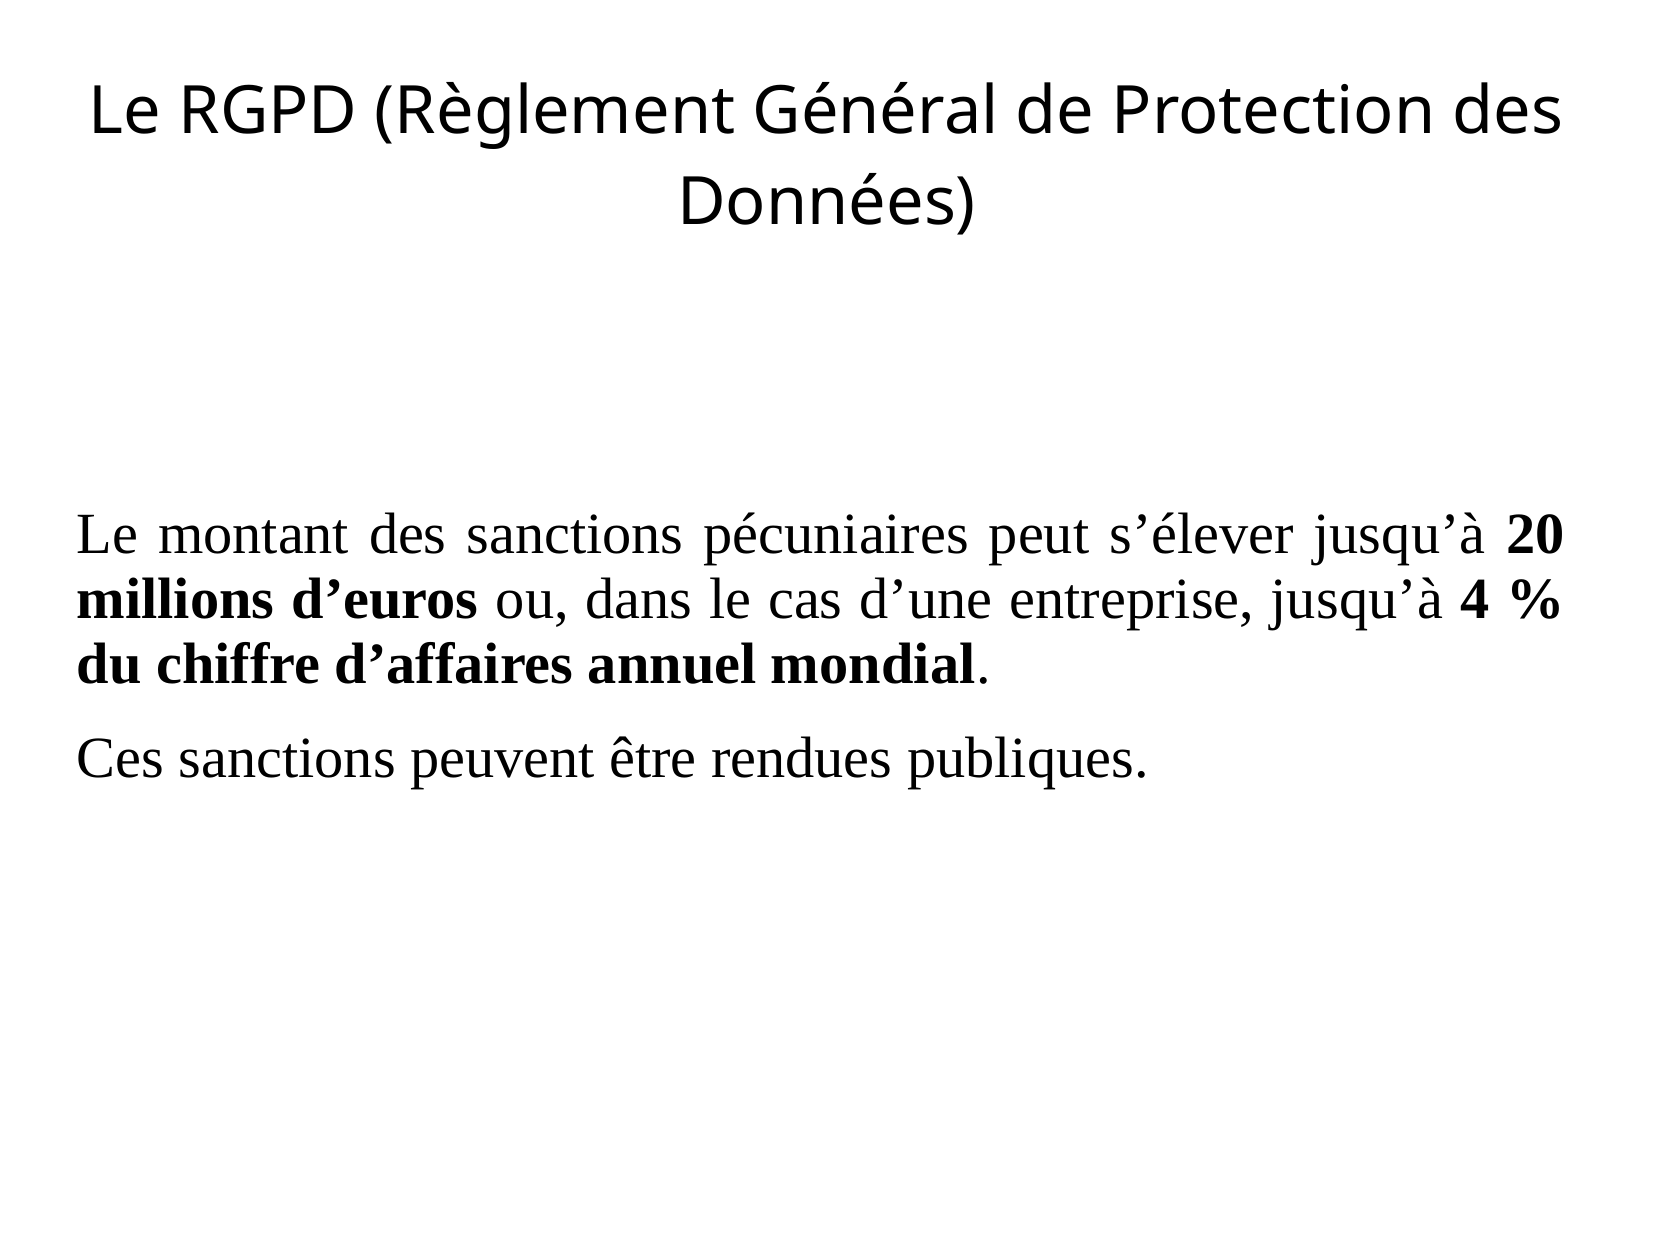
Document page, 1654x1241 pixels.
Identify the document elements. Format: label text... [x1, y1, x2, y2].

title Le RGPD (Règlement Général de Protection des Données) [82, 49, 1571, 257]
list Le montant des sanctions pécuniaires peut s’élever jusqu’à 20 millions d’euros ou, dans le cas d’une entreprise, jusqu’à 4 % du chiffre d’affaires annuel mondial. Ces sanctions peuvent être rendues publiques. [76, 501, 1565, 916]
